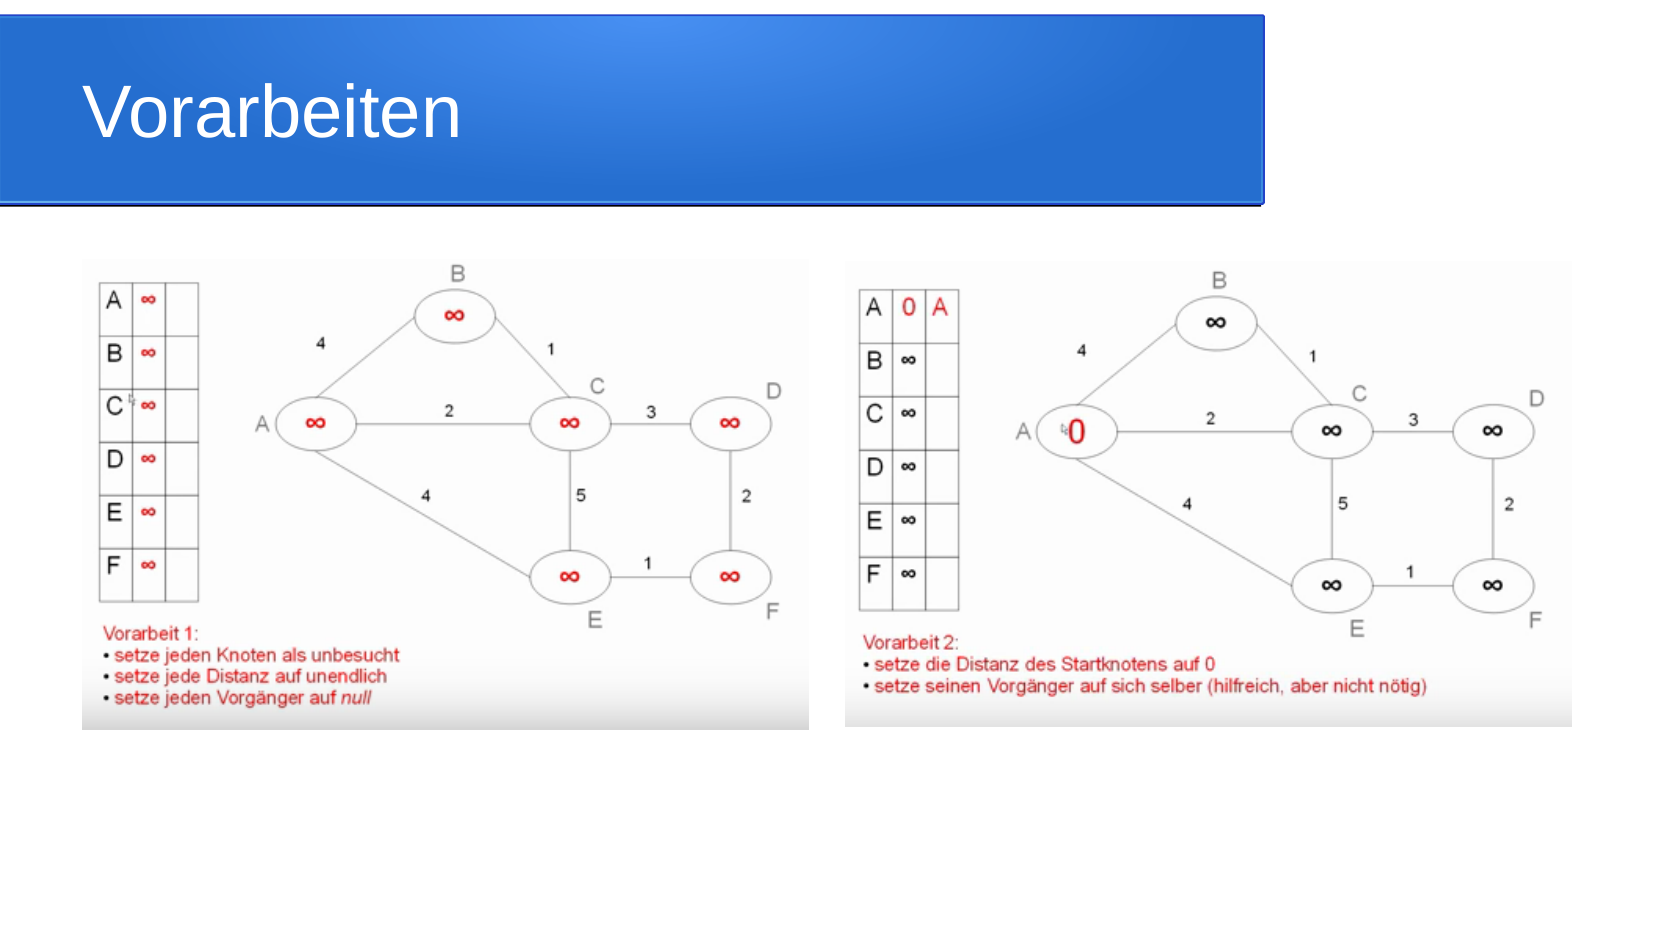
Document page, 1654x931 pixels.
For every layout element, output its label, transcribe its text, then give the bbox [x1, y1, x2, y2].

picture [845, 261, 1572, 727]
picture [82, 259, 809, 730]
title Vorarbeiten [82, 35, 1235, 189]
